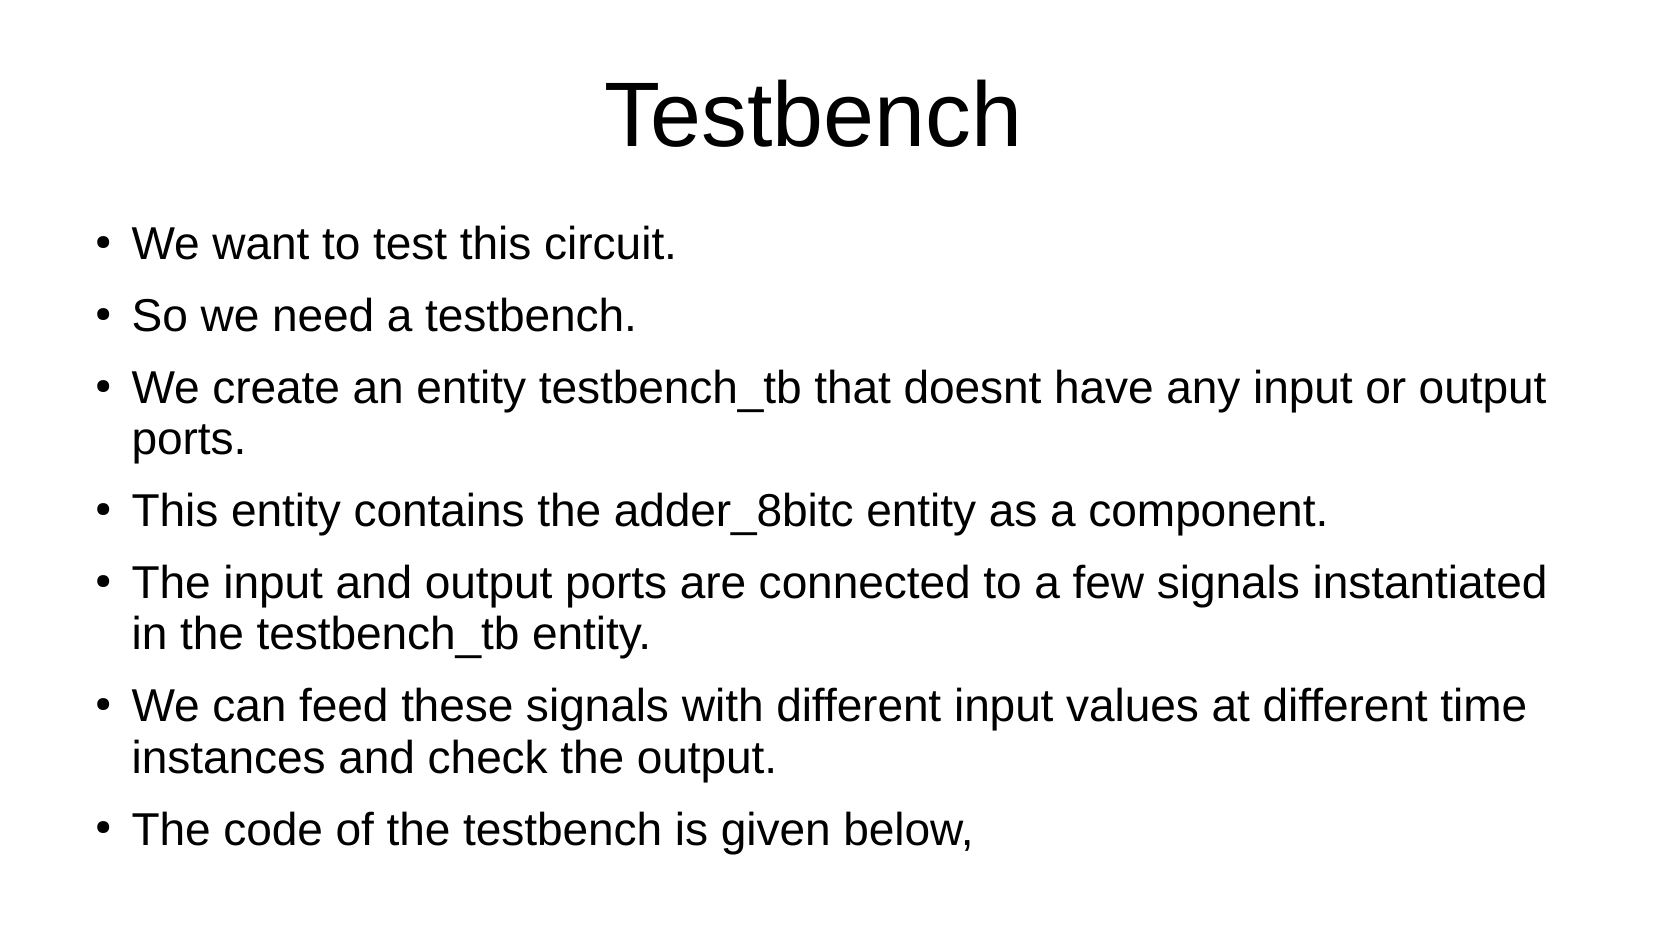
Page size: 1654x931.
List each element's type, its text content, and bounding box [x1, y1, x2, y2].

title Testbench [82, 37, 1571, 193]
list We want to test this circuit. So we need a testbench. We create an entity testbench_tb that doesnt have any input or output ports. This entity contains the adder_8bitc entity as a component. The input and output ports are connected to a few signals instantiated in the testbench_tb entity. We can feed these signals with different input values at different time instances and check the output. The code of the testbench is given below, [82, 217, 1571, 856]
